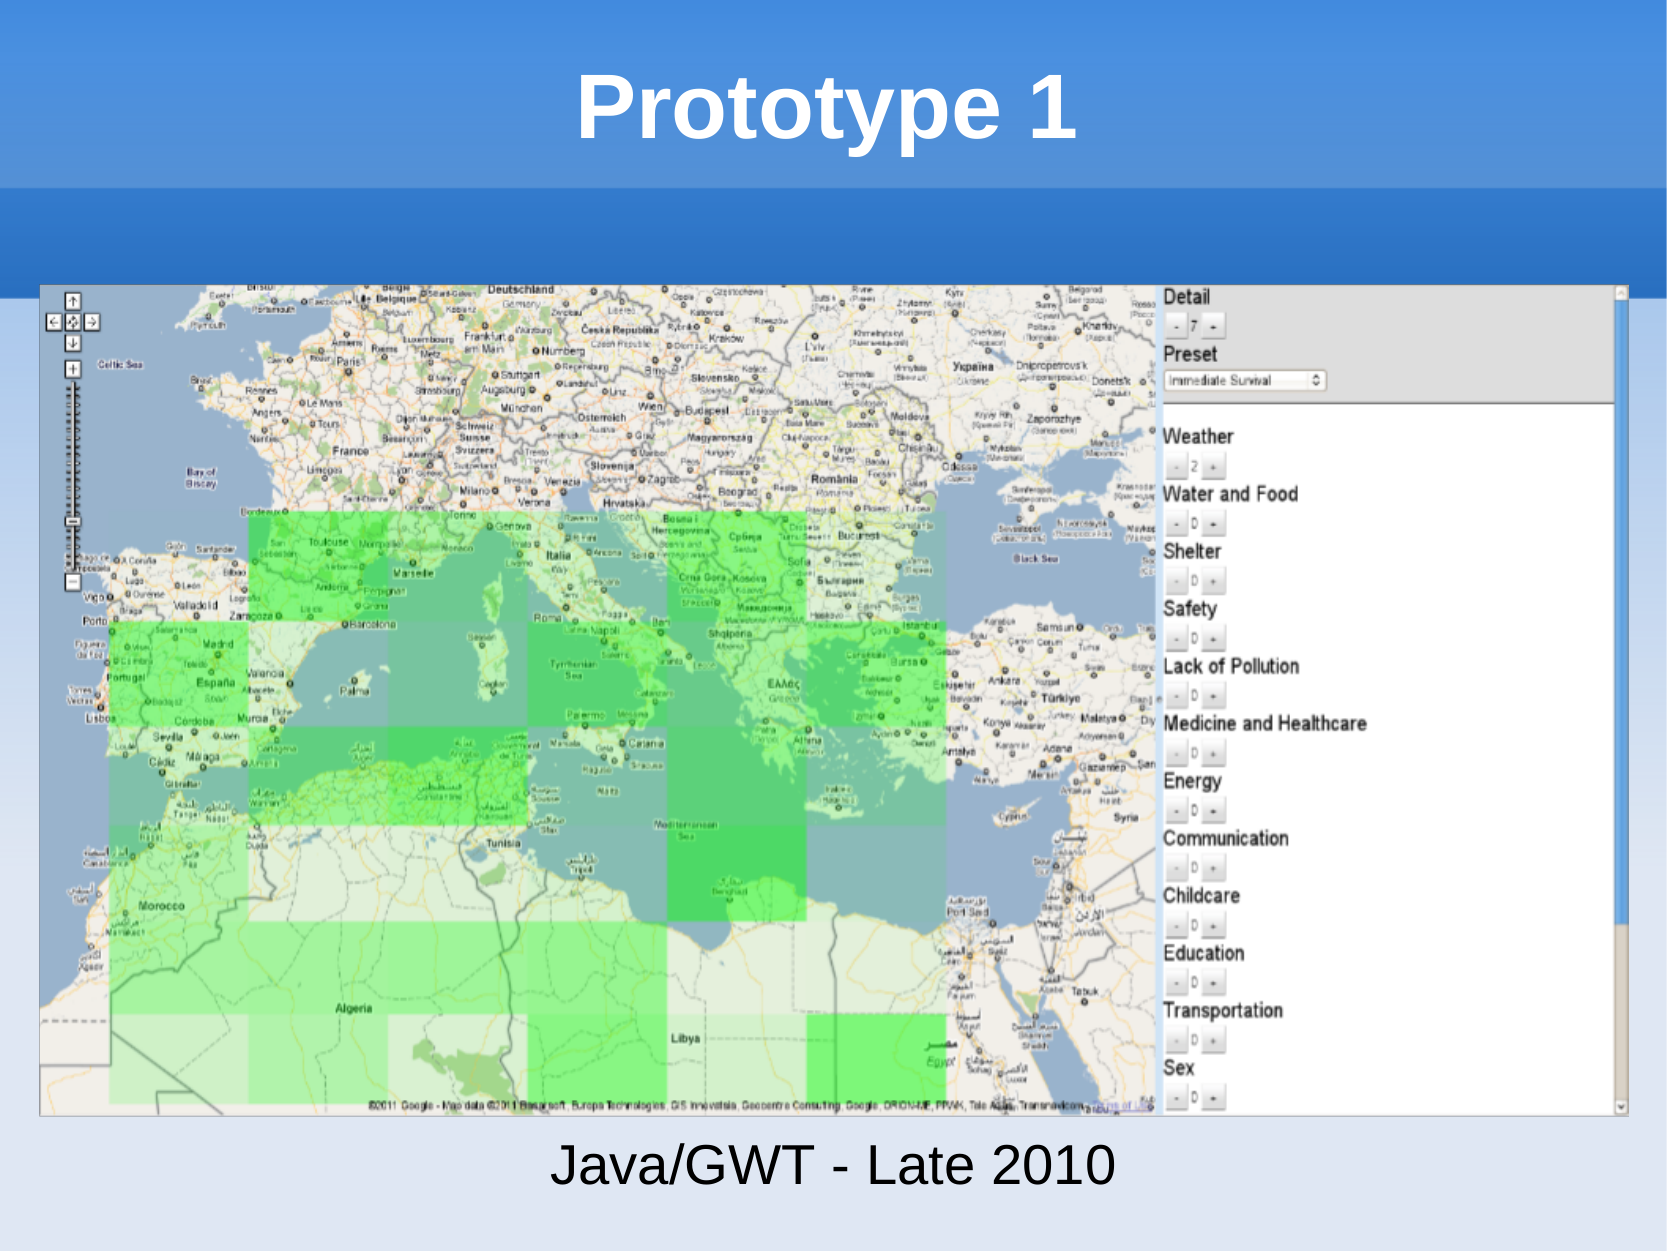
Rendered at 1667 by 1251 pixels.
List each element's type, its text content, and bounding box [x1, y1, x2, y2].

title Prototype 1 [67, 6, 1587, 209]
text_box Java/GWT - Late 2010 [407, 1133, 1260, 1198]
picture [0, 0, 1667, 1251]
